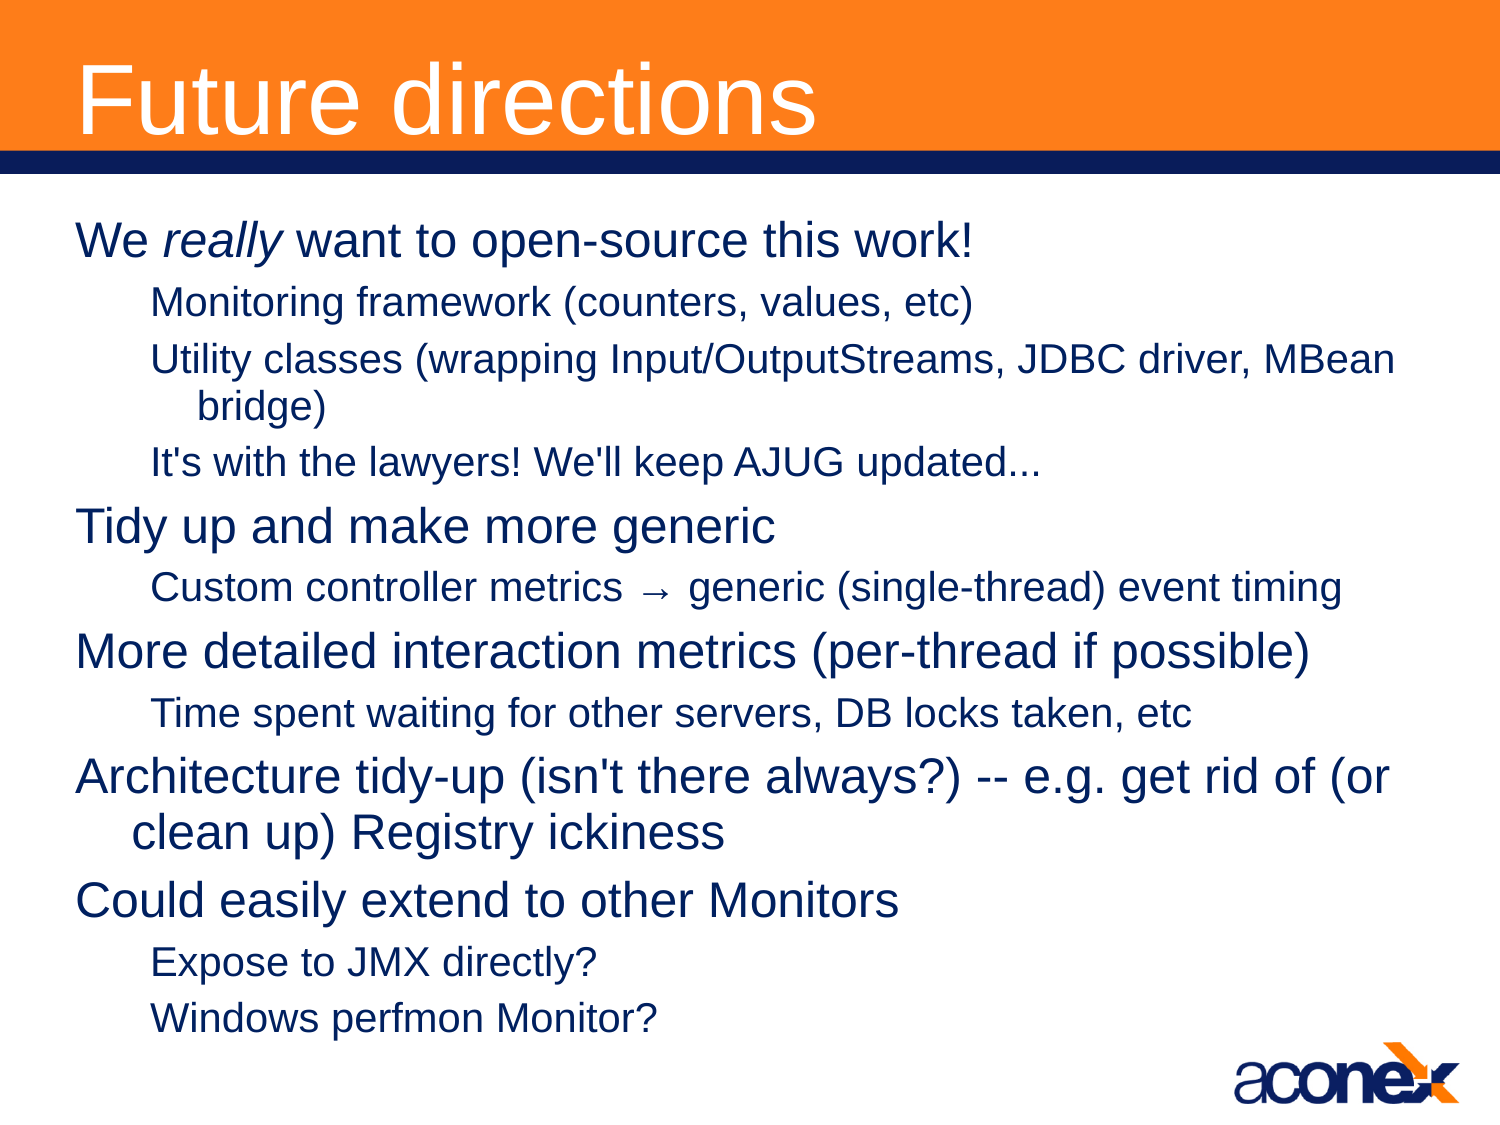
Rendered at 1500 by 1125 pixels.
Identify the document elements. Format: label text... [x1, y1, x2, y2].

title Future directions [75, 30, 1426, 169]
picture [1426, 1042, 1460, 1104]
list We really want to open-source this work! Monitoring framework (counters, values, etc) Utility classes (wrapping Input/OutputStreams, JDBC driver, MBean bridge) It's with the lawyers! We'll keep AJUG updated... Tidy up and make more generic Custom controller metrics → generic (single-thread) event timing More detailed interaction metrics (per-thread if possible) Time spent waiting for other servers, DB locks taken, etc Architecture tidy-up (isn't there always?) -- e.g. get rid of (or clean up) Registry ickiness Could easily extend to other Monitors Expose to JMX directly? Windows perfmon Monitor? [75, 212, 1426, 1125]
